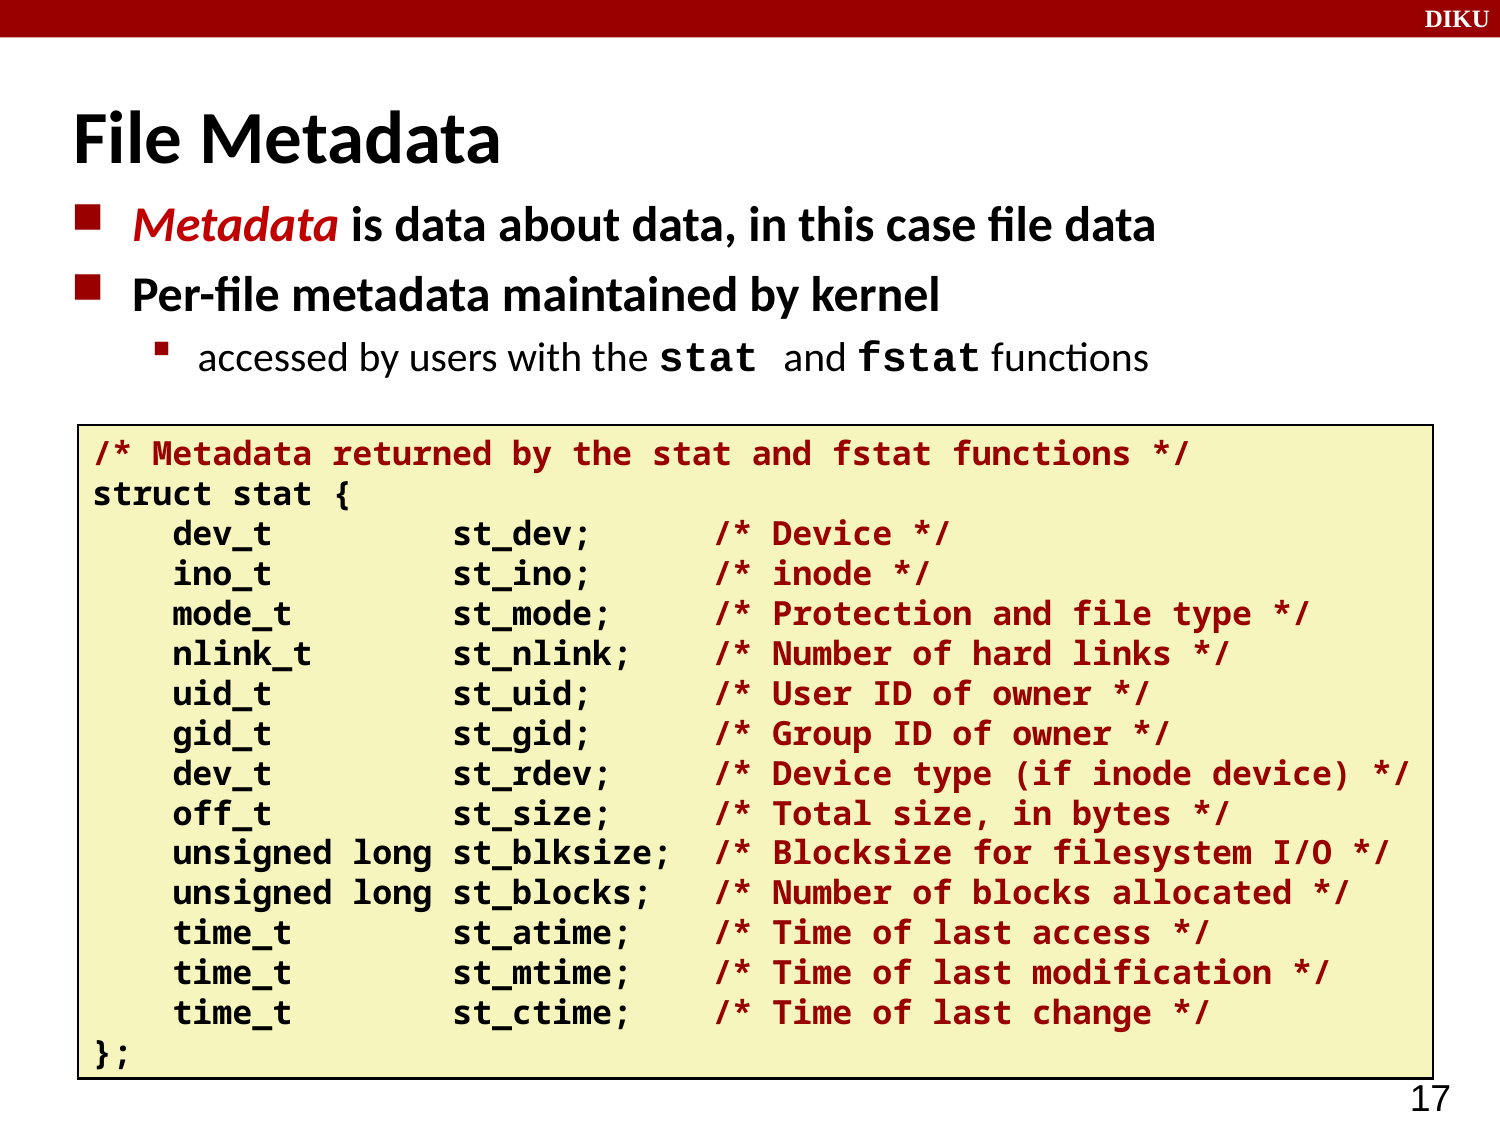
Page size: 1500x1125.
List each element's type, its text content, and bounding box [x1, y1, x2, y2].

text_box Metadata is data about data, in this case file data Per-file metadata maintained by kernel accessed by users with the stat and fstat functions [61, 184, 1357, 1000]
text_box File Metadata [58, 71, 1304, 197]
text_box /* Metadata returned by the stat and fstat functions */ struct stat { dev_t st_dev; /* Device */ ino_t st_ino; /* inode */ mode_t st_mode; /* Protection and file type */ nlink_t st_nlink; /* Number of hard links */ uid_t st_uid; /* User ID of owner */ gid_t st_gid; /* Group ID of owner */ dev_t st_rdev; /* Device type (if inode device) */ off_t st_size; /* Total size, in bytes */ unsigned long st_blksize; /* Blocksize for filesystem I/O */ unsigned long st_blocks; /* Number of blocks allocated */ time_t st_atime; /* Time of last access */ time_t st_mtime; /* Time of last modification */ time_t st_ctime; /* Time of last change */ }; [77, 425, 1434, 1079]
